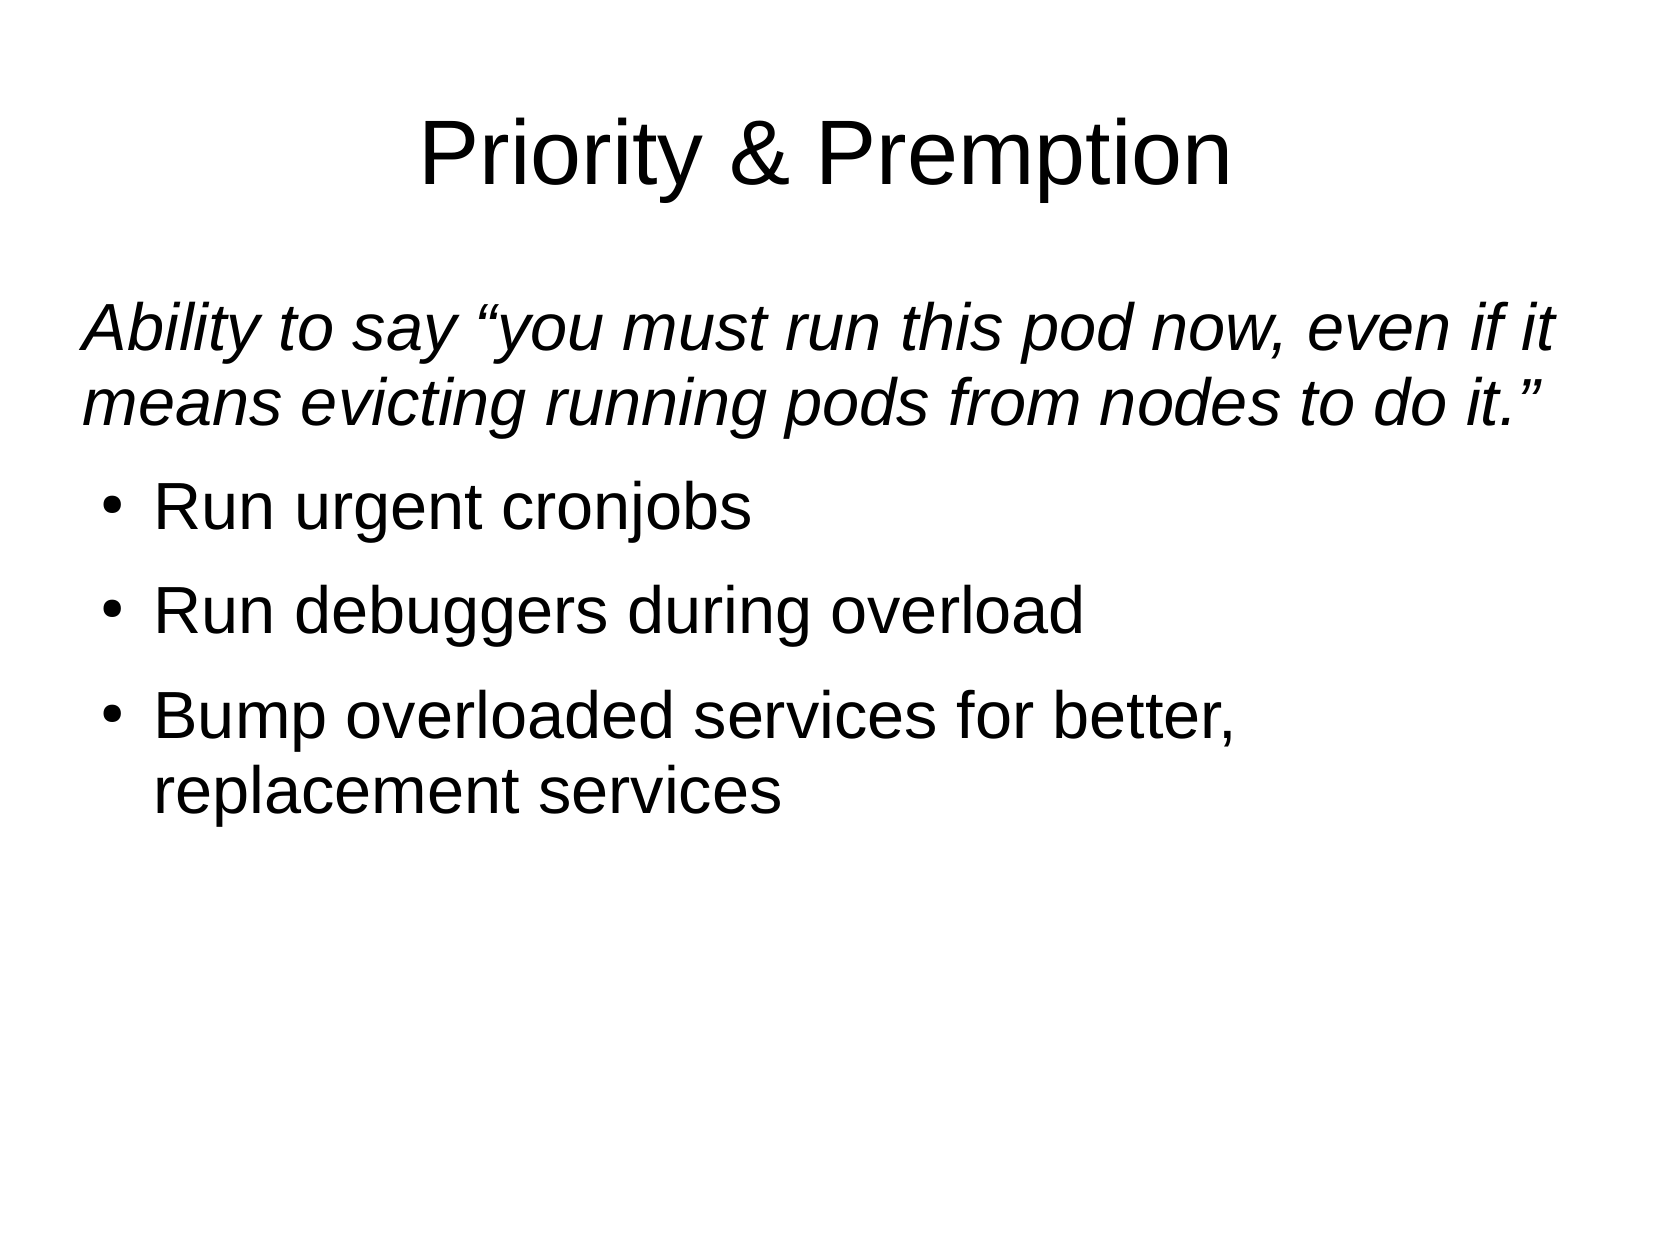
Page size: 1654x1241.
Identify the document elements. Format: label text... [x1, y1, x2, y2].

title Priority & Premption [82, 49, 1571, 257]
list Ability to say “you must run this pod now, even if it means evicting running pods from nodes to do it.” Run urgent cronjobs Run debuggers during overload Bump overloaded services for better, replacement services [82, 290, 1571, 1010]
